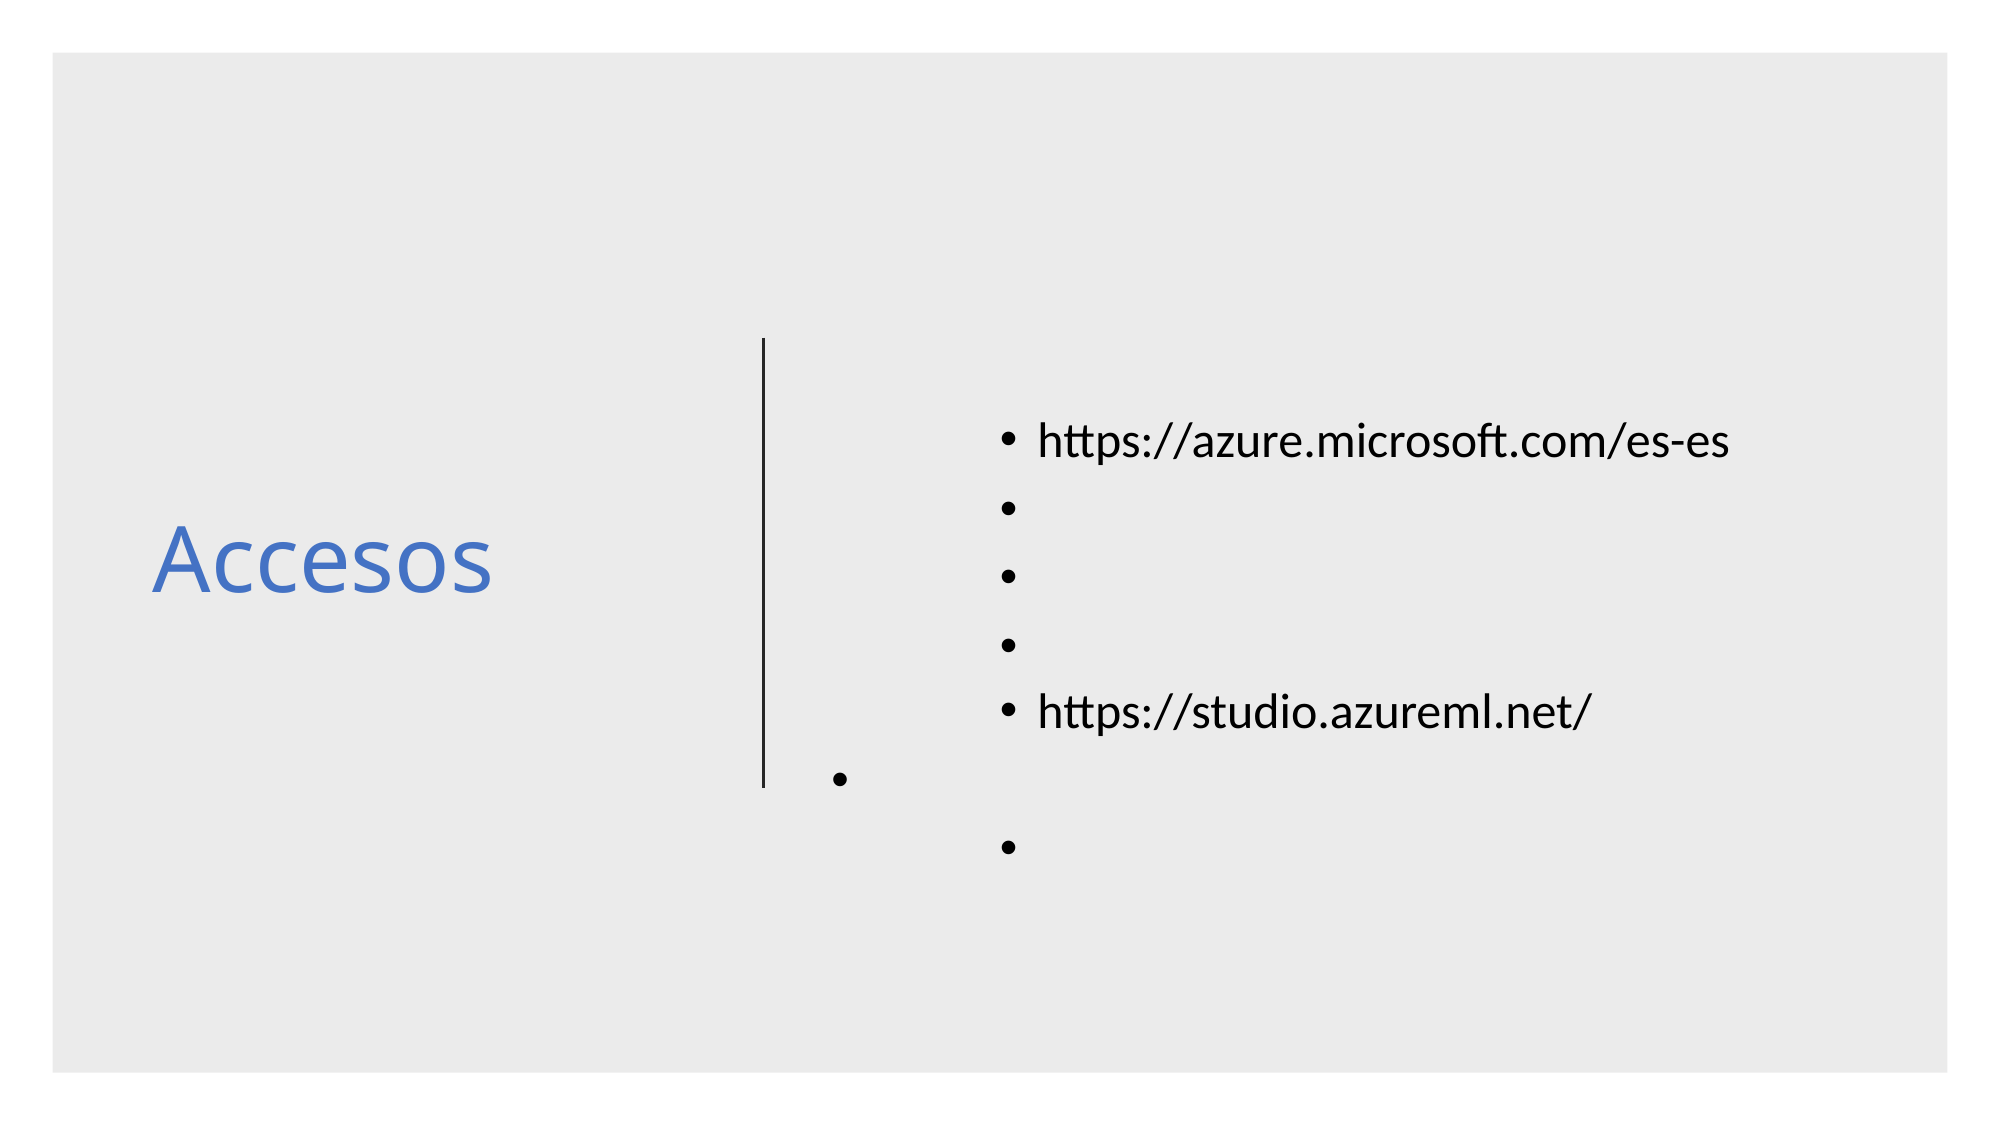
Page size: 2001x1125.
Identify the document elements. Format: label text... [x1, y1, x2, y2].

text_box https://azure.microsoft.com/es-es https://studio.azureml.net/ [816, 337, 1863, 1073]
title Accesos [137, 158, 711, 967]
text_box [53, 53, 1947, 1073]
